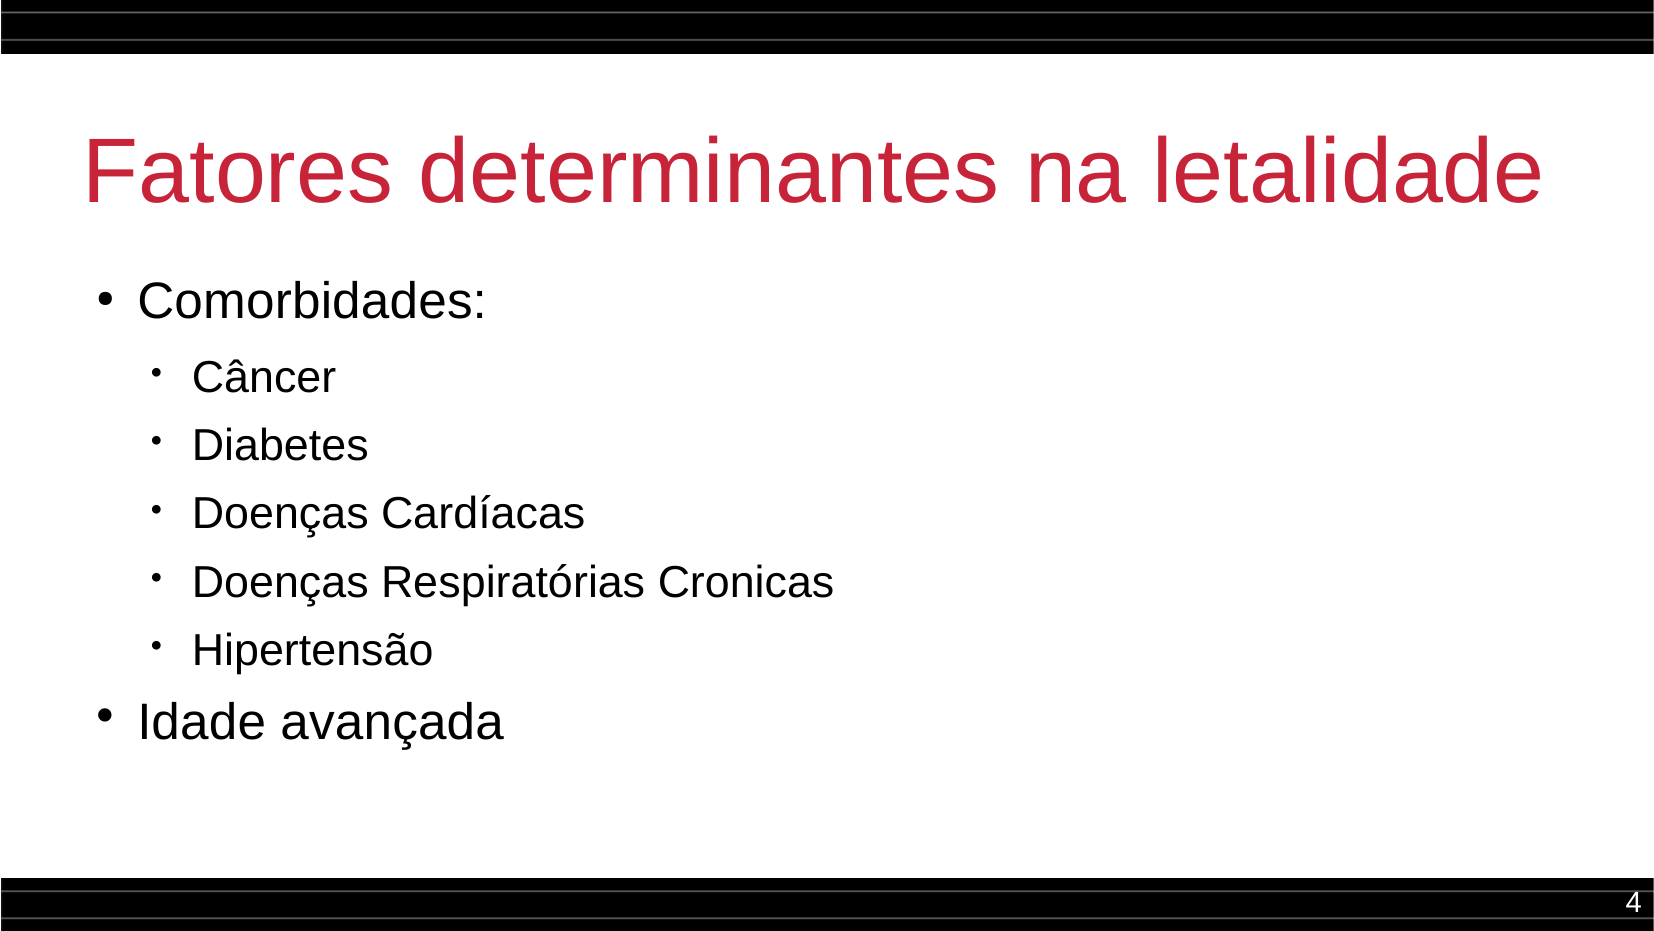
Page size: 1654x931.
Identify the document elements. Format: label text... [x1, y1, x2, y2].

picture [1, 878, 1654, 931]
picture [1, 0, 1654, 54]
list Comorbidades: Câncer Diabetes Doenças Cardíacas Doenças Respiratórias Cronicas Hipertensão Idade avançada [82, 271, 1571, 758]
title Fatores determinantes na letalidade [82, 92, 1571, 249]
